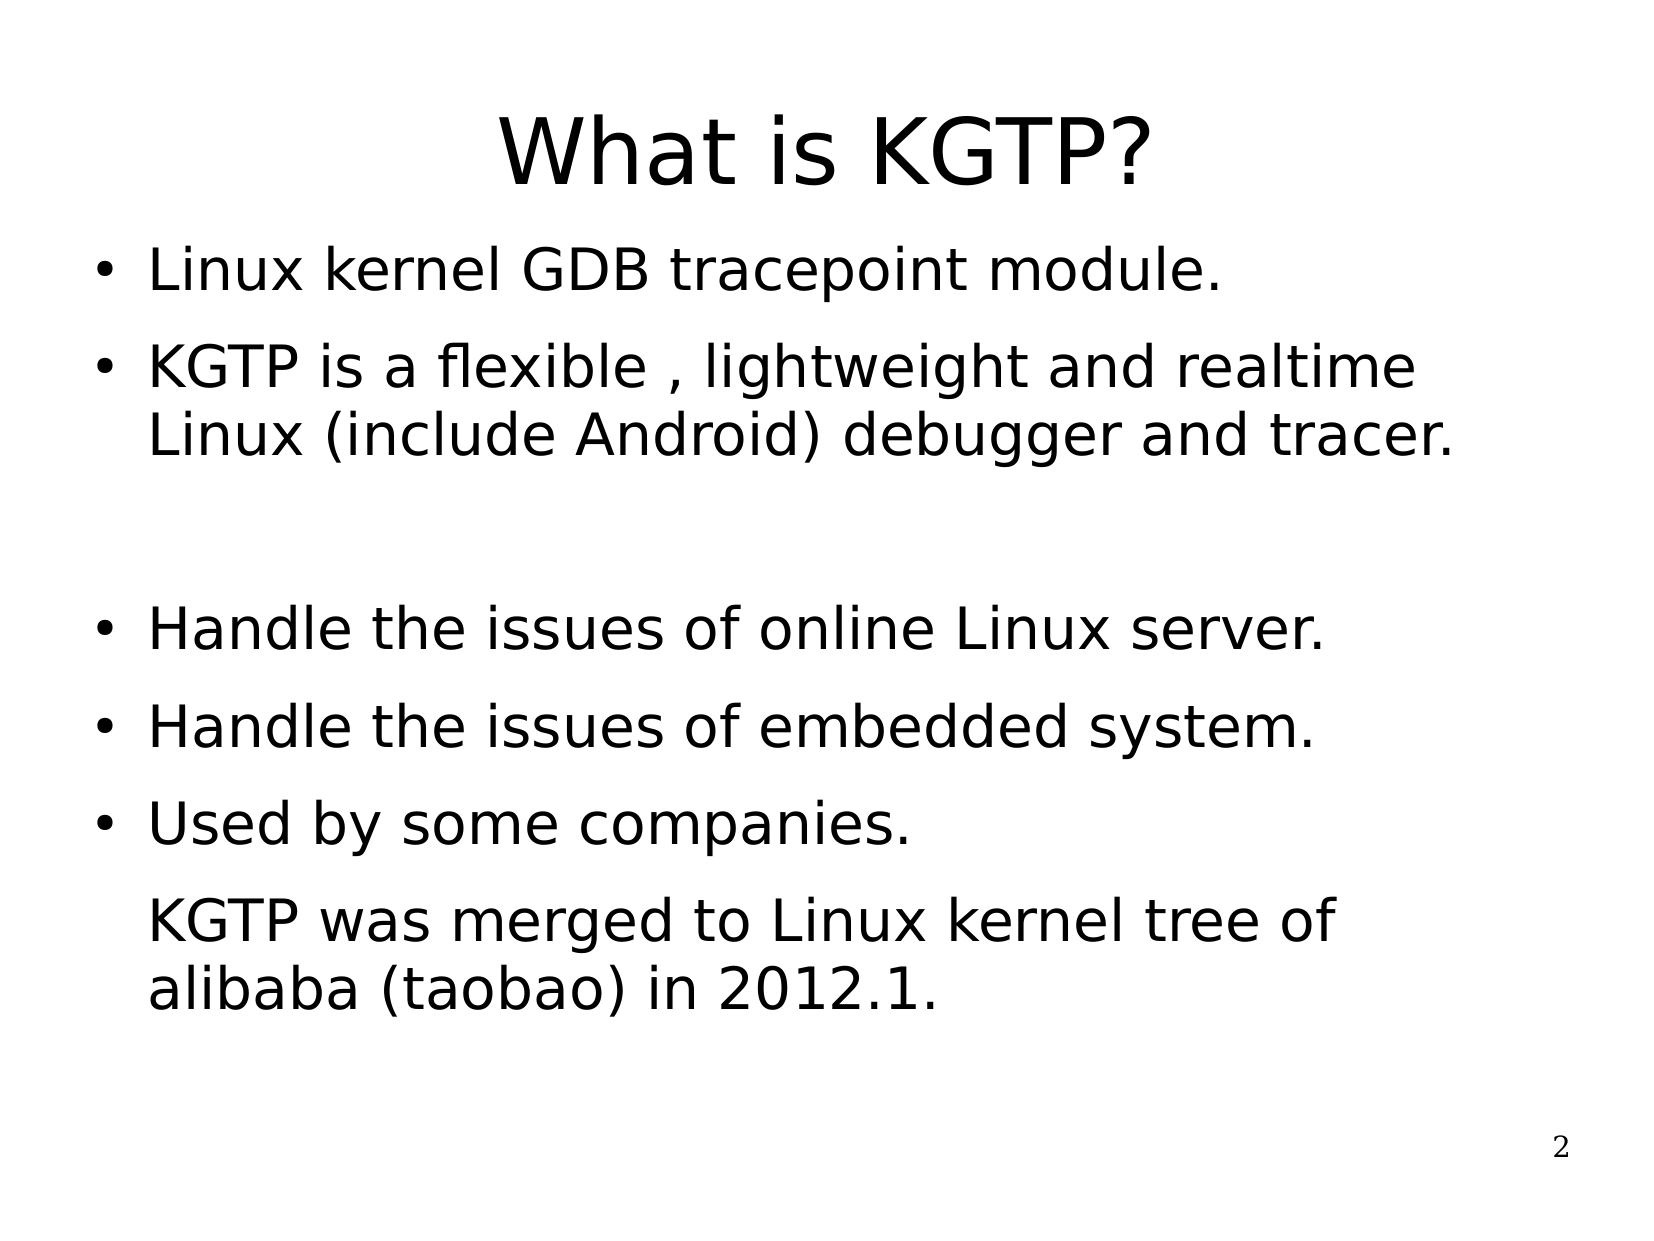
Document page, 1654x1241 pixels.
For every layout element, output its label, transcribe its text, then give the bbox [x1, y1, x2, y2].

title What is KGTP? [82, 49, 1571, 257]
list Linux kernel GDB tracepoint module. KGTP is a flexible , lightweight and realtime Linux (include Android) debugger and tracer. Handle the issues of online Linux server. Handle the issues of embedded system. Used by some companies. KGTP was merged to Linux kernel tree of alibaba (taobao) in 2012.1. [76, 236, 1565, 1133]
